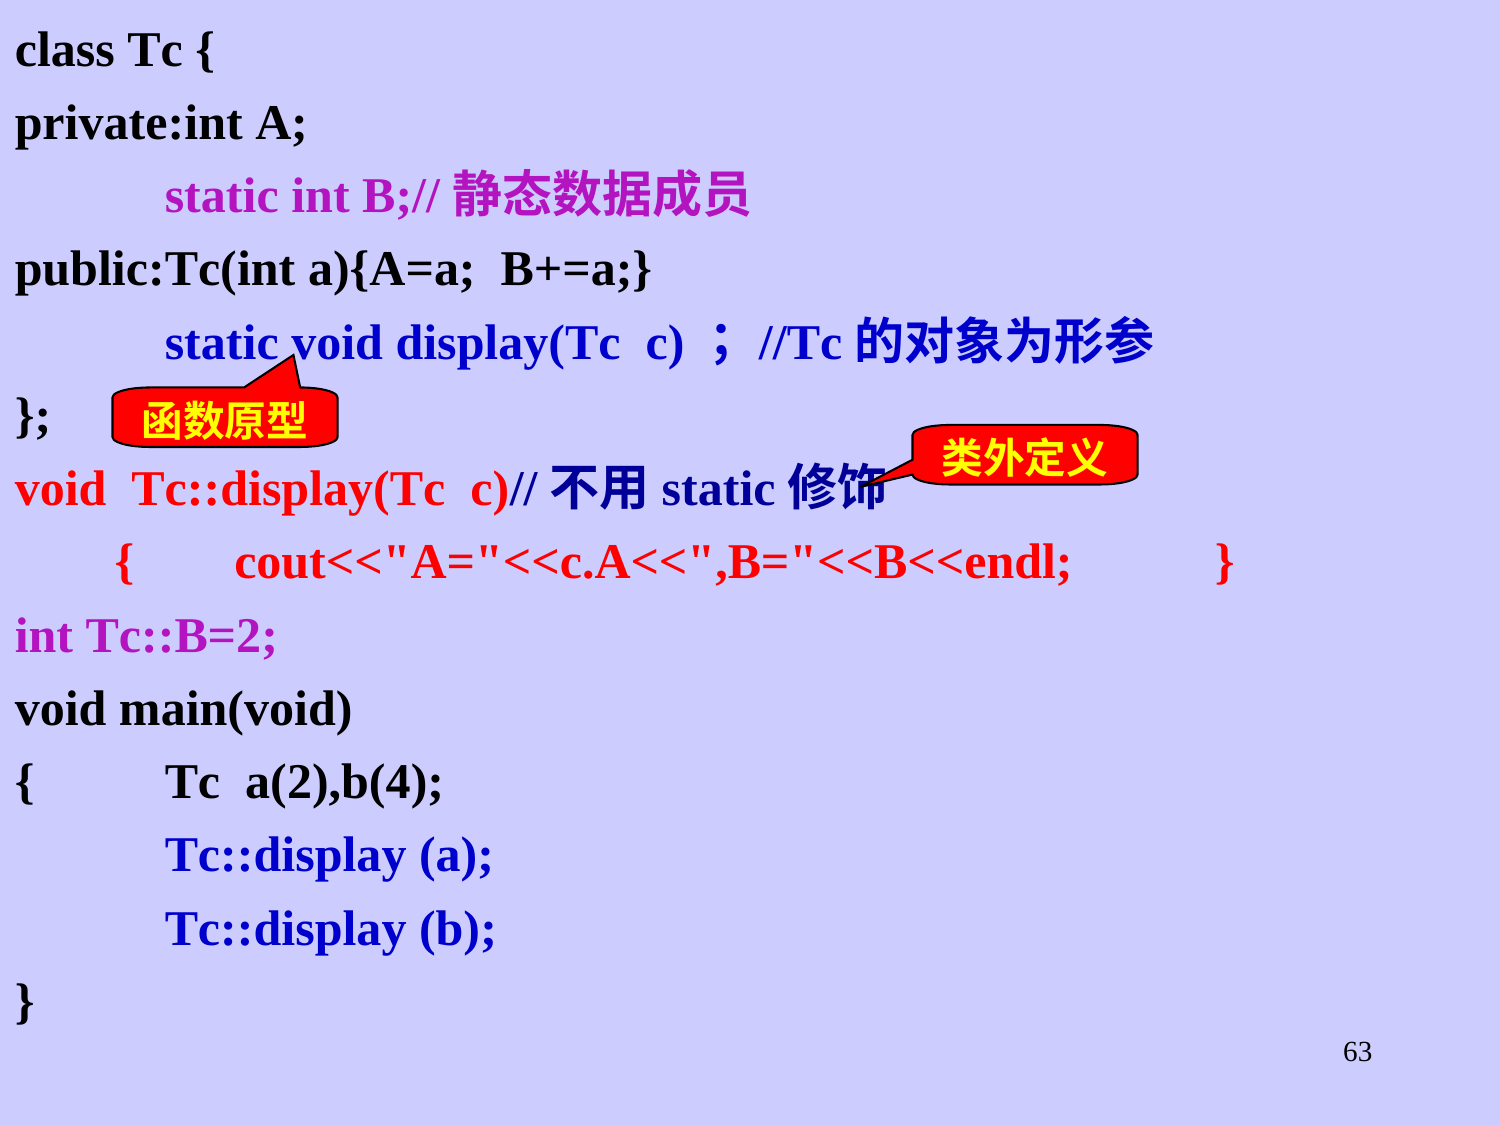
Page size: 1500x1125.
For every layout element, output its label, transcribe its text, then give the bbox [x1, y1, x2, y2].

text_box class Tc { private:int A; static int B;//静态数据成员 public:Tc(int a){A=a; B+=a;} static void display(Tc c)；//Tc的对象为形参 }; void Tc::display(Tc c)//不用static修饰 { cout<<"A="<<c.A<<",B="<<B<<endl; } int Tc::B=2; void main(void) { Tc a(2),b(4); Tc::display (a); Tc::display (b); } [0, 24, 1300, 1035]
text_box <编号> [1074, 1025, 1388, 1101]
text_box 类外定义 [860, 424, 1138, 487]
text_box 函数原型 [112, 354, 338, 447]
